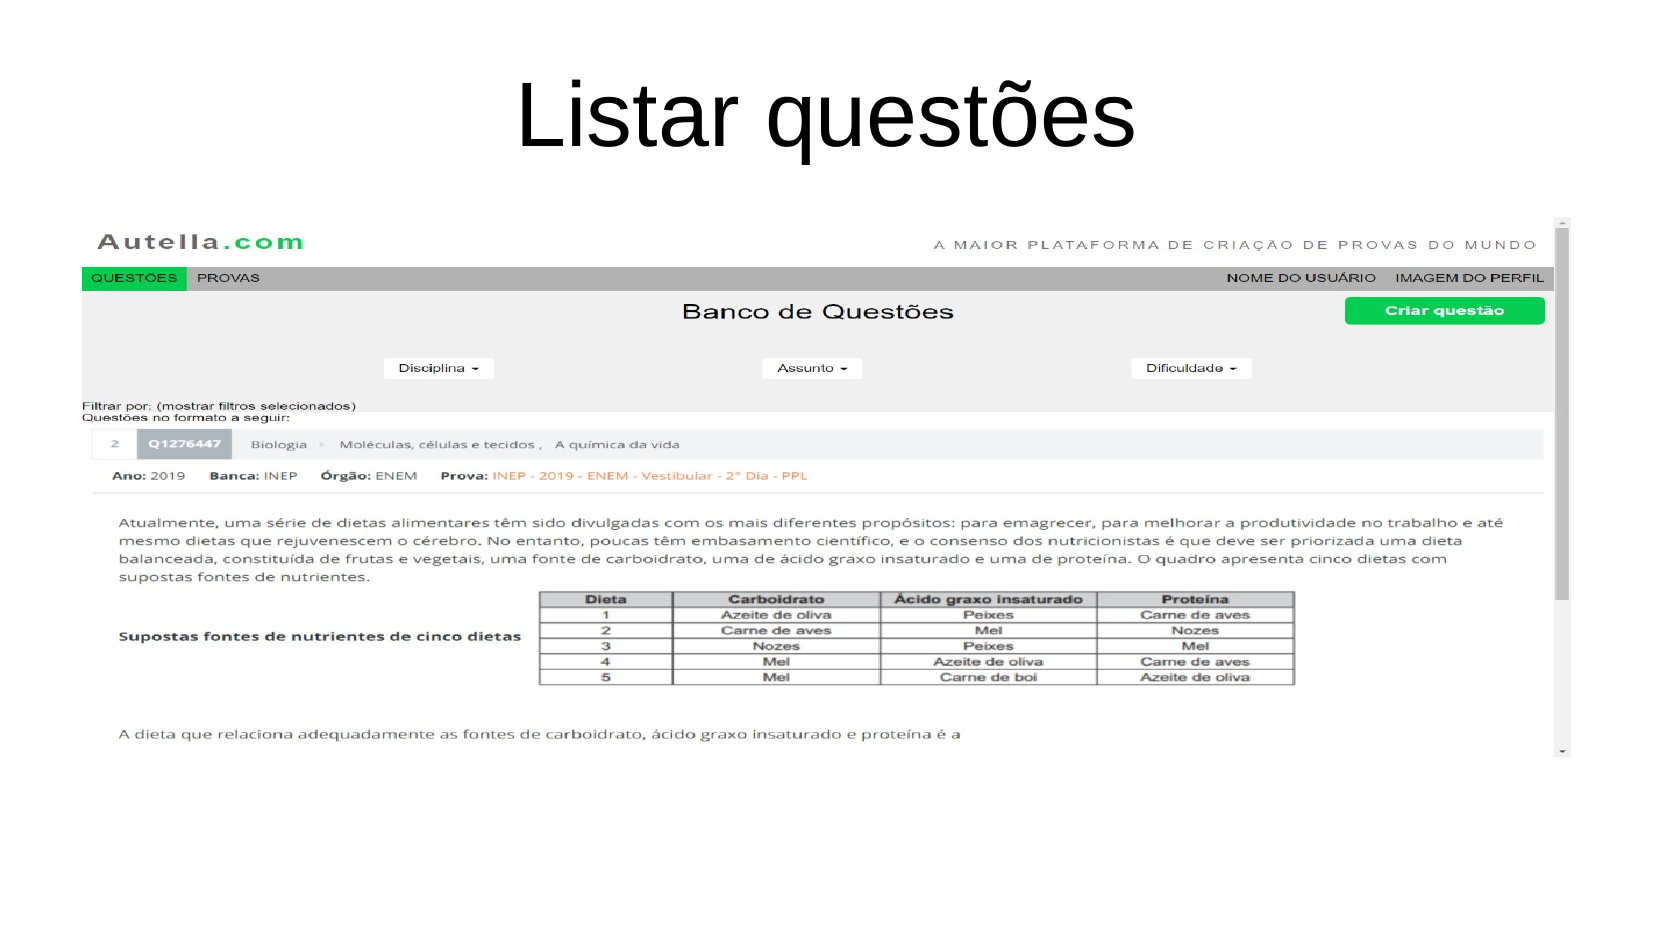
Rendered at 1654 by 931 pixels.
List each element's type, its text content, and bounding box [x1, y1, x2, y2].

picture [82, 217, 1571, 758]
title Listar questões [82, 37, 1571, 193]
